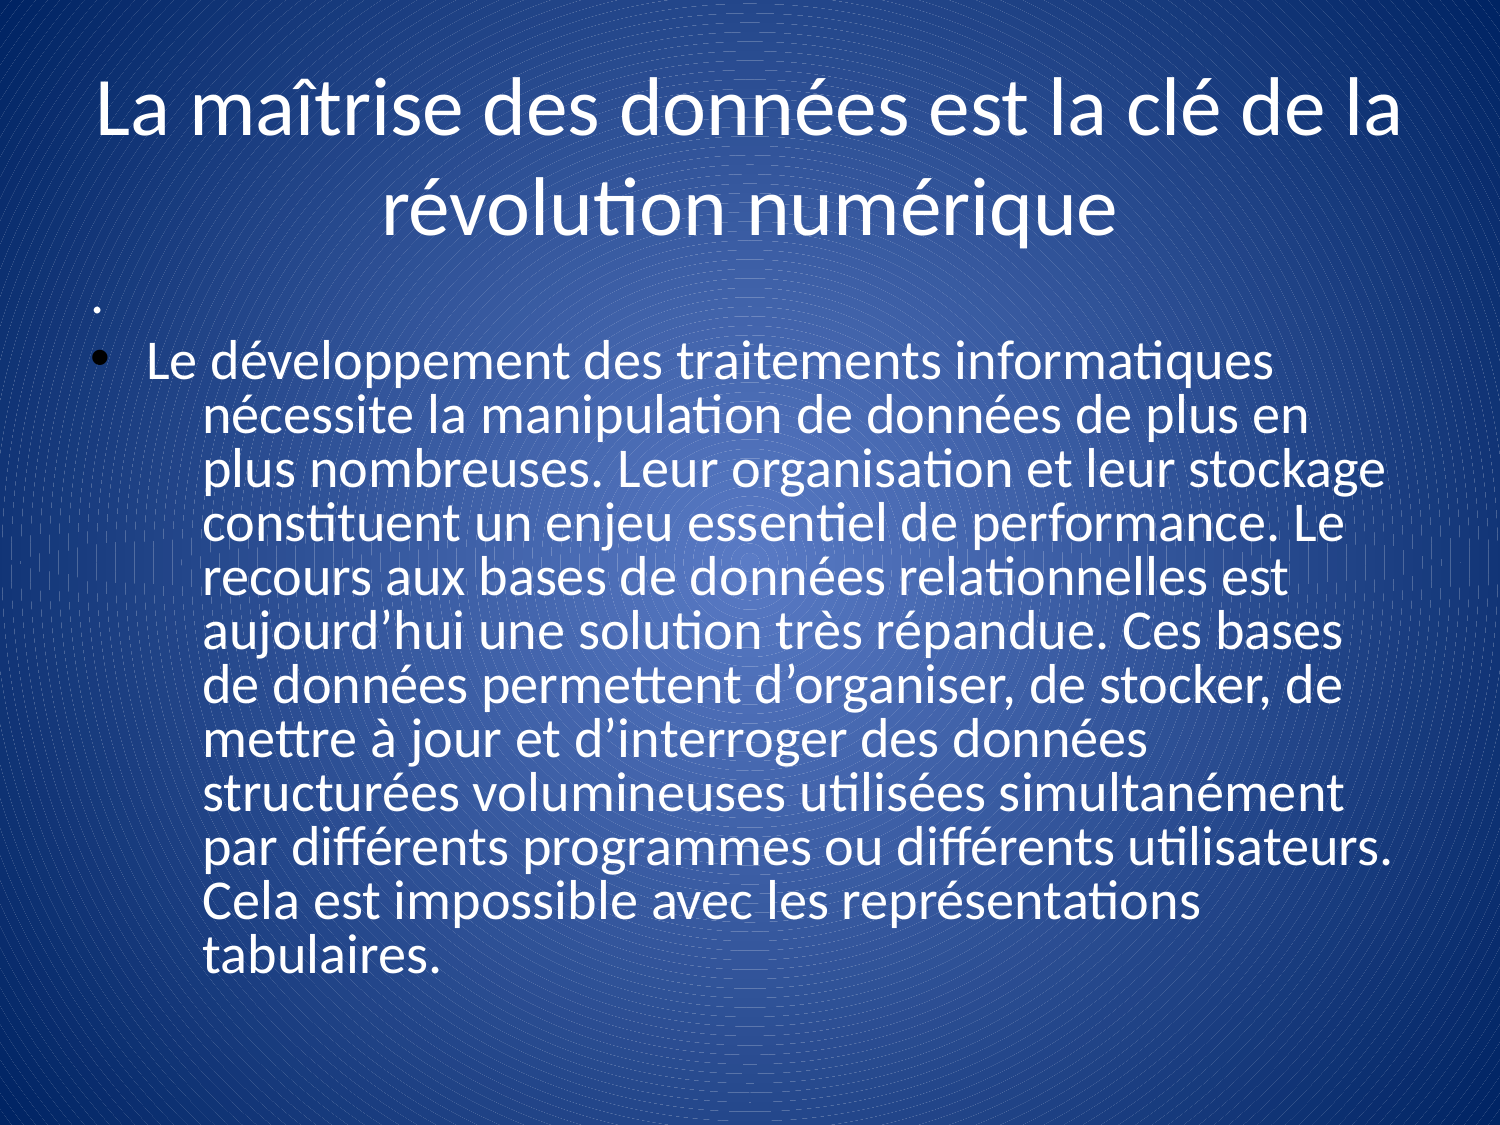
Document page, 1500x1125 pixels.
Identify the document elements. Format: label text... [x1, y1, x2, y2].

title La maîtrise des données est la clé de la révolution numérique [75, 45, 1426, 233]
list . Le développement des traitements informatiques nécessite la manipulation de données de plus en plus nombreuses. Leur organisation et leur stockage constituent un enjeu essentiel de performance. Le recours aux bases de données relationnelles est aujourd’hui une solution très répandue. Ces bases de données permettent d’organiser, de stocker, de mettre à jour et d’interroger des données structurées volumineuses utilisées simultanément par différents programmes ou différents utilisateurs. Cela est impossible avec les représentations tabulaires. [75, 262, 1426, 1005]
